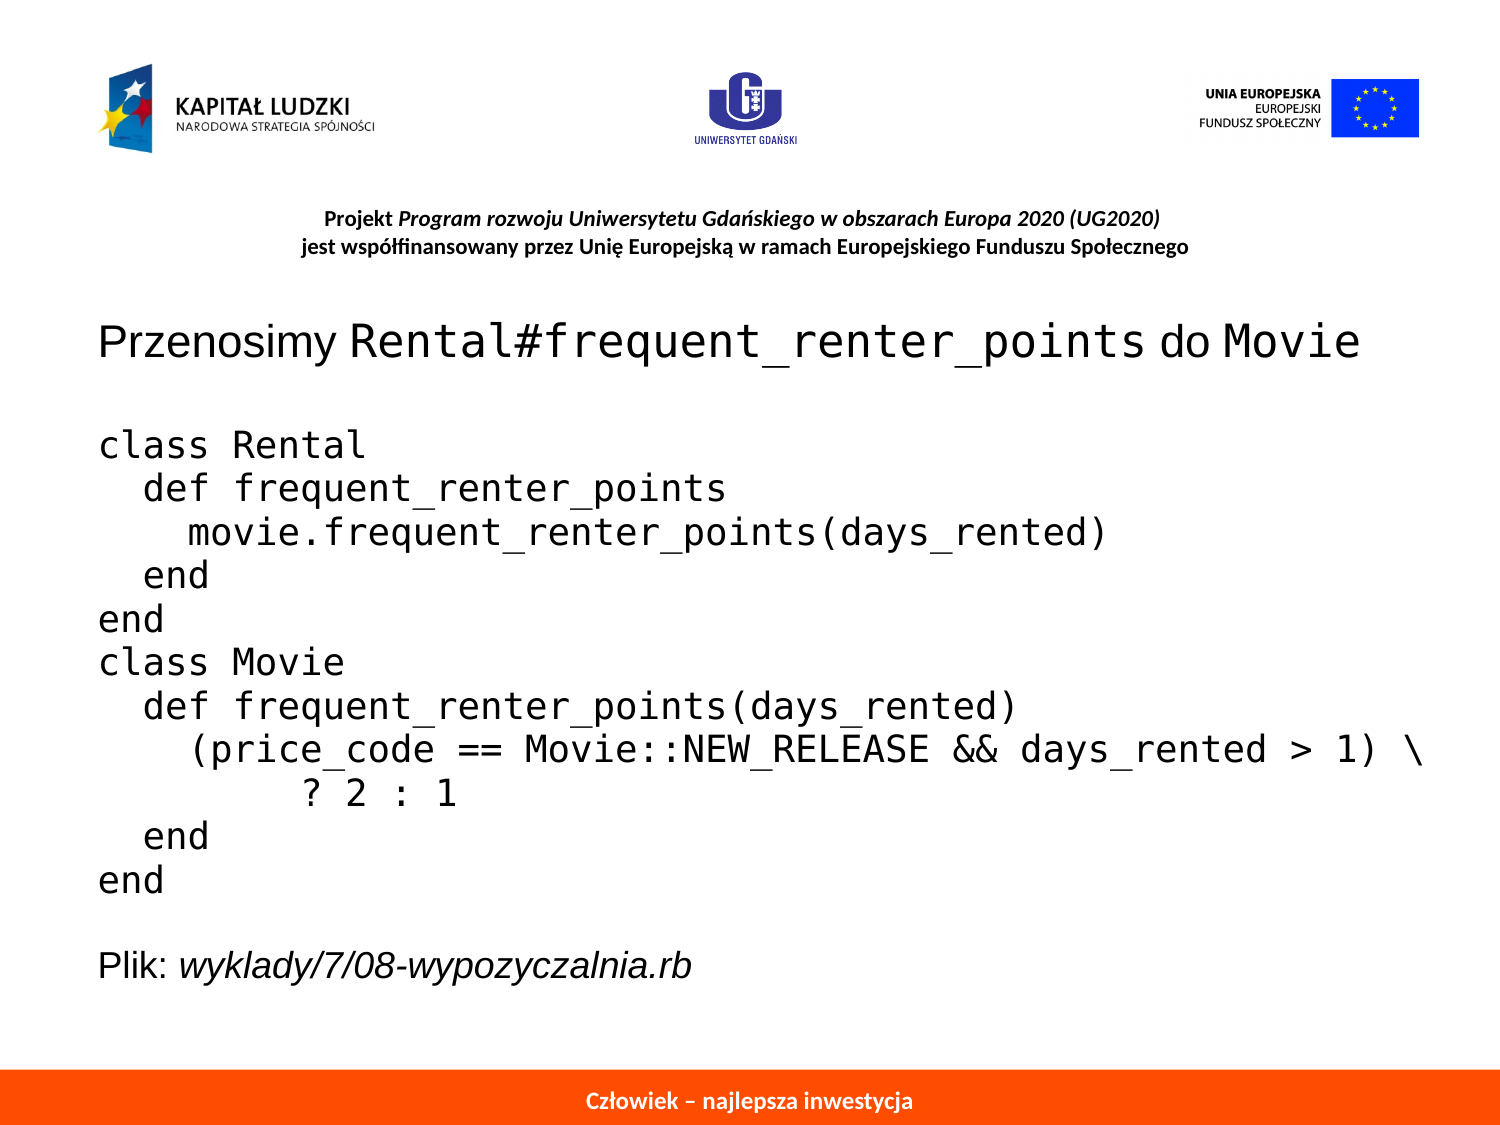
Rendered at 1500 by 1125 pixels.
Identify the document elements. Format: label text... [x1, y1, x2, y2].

footer Człowiek – najlepsza inwestycja [0, 1069, 1500, 1125]
text_box Projekt Program rozwoju Uniwersytetu Gdańskiego w obszarach Europa 2020 (UG2020) jest współfinansowany przez Unię Europejską w ramach Europejskiego Funduszu Społecznego [53, 196, 1439, 267]
picture [692, 69, 800, 147]
picture [1179, 60, 1439, 156]
picture [53, 19, 418, 196]
text_box Przenosimy Rental#frequent_renter_points do Movie class Rental def frequent_renter_points movie.frequent_renter_points(days_rented) end end class Movie def frequent_renter_points(days_rented) (price_code == Movie::NEW_RELEASE && days_rented > 1) \ ? 2 : 1 end end Plik: wyklady/7/08-wypozyczalnia.rb [82, 307, 1440, 994]
